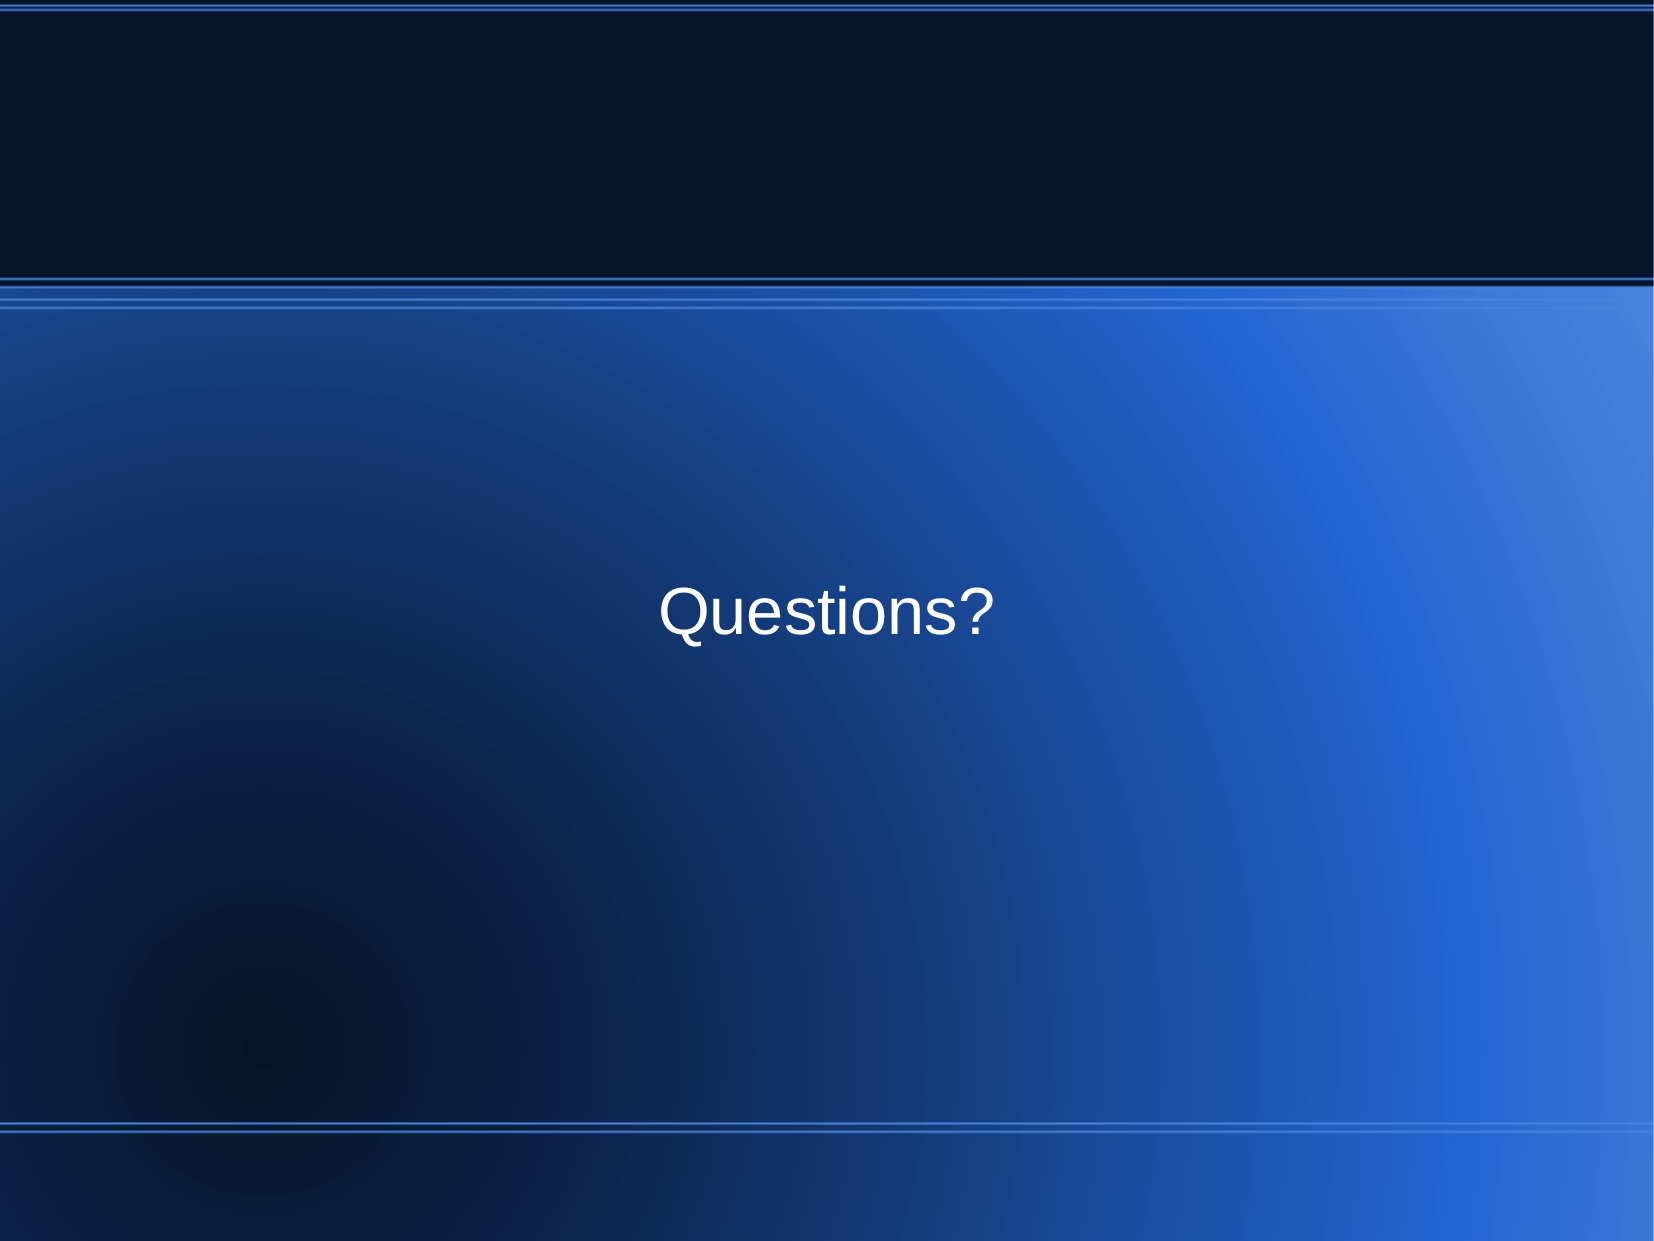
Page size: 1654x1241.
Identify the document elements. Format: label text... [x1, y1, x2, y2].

picture [0, 0, 1654, 1241]
subtitle Questions? [82, 49, 1571, 1174]
